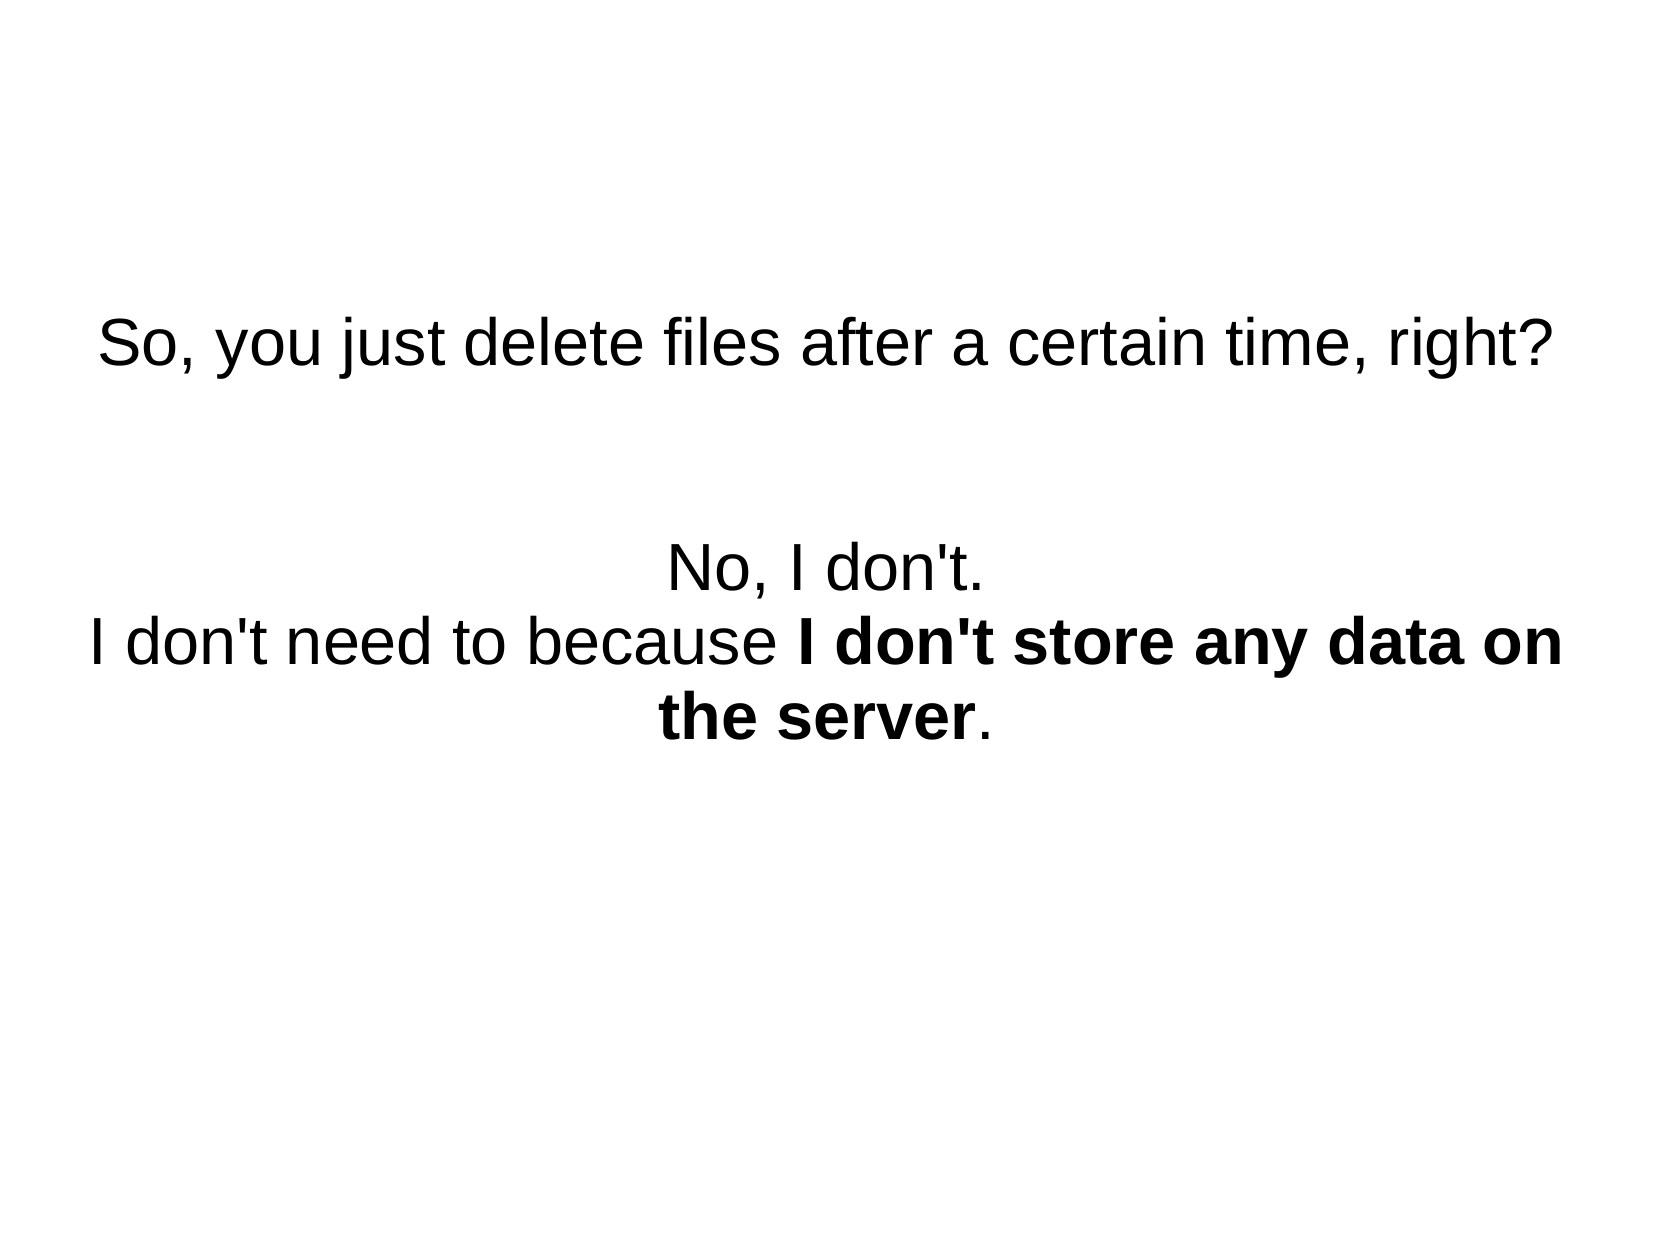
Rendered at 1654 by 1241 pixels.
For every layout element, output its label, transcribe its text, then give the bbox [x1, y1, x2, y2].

subtitle So, you just delete files after a certain time, right? No, I don't. I don't need to because I don't store any data on the server. [82, 49, 1571, 1010]
